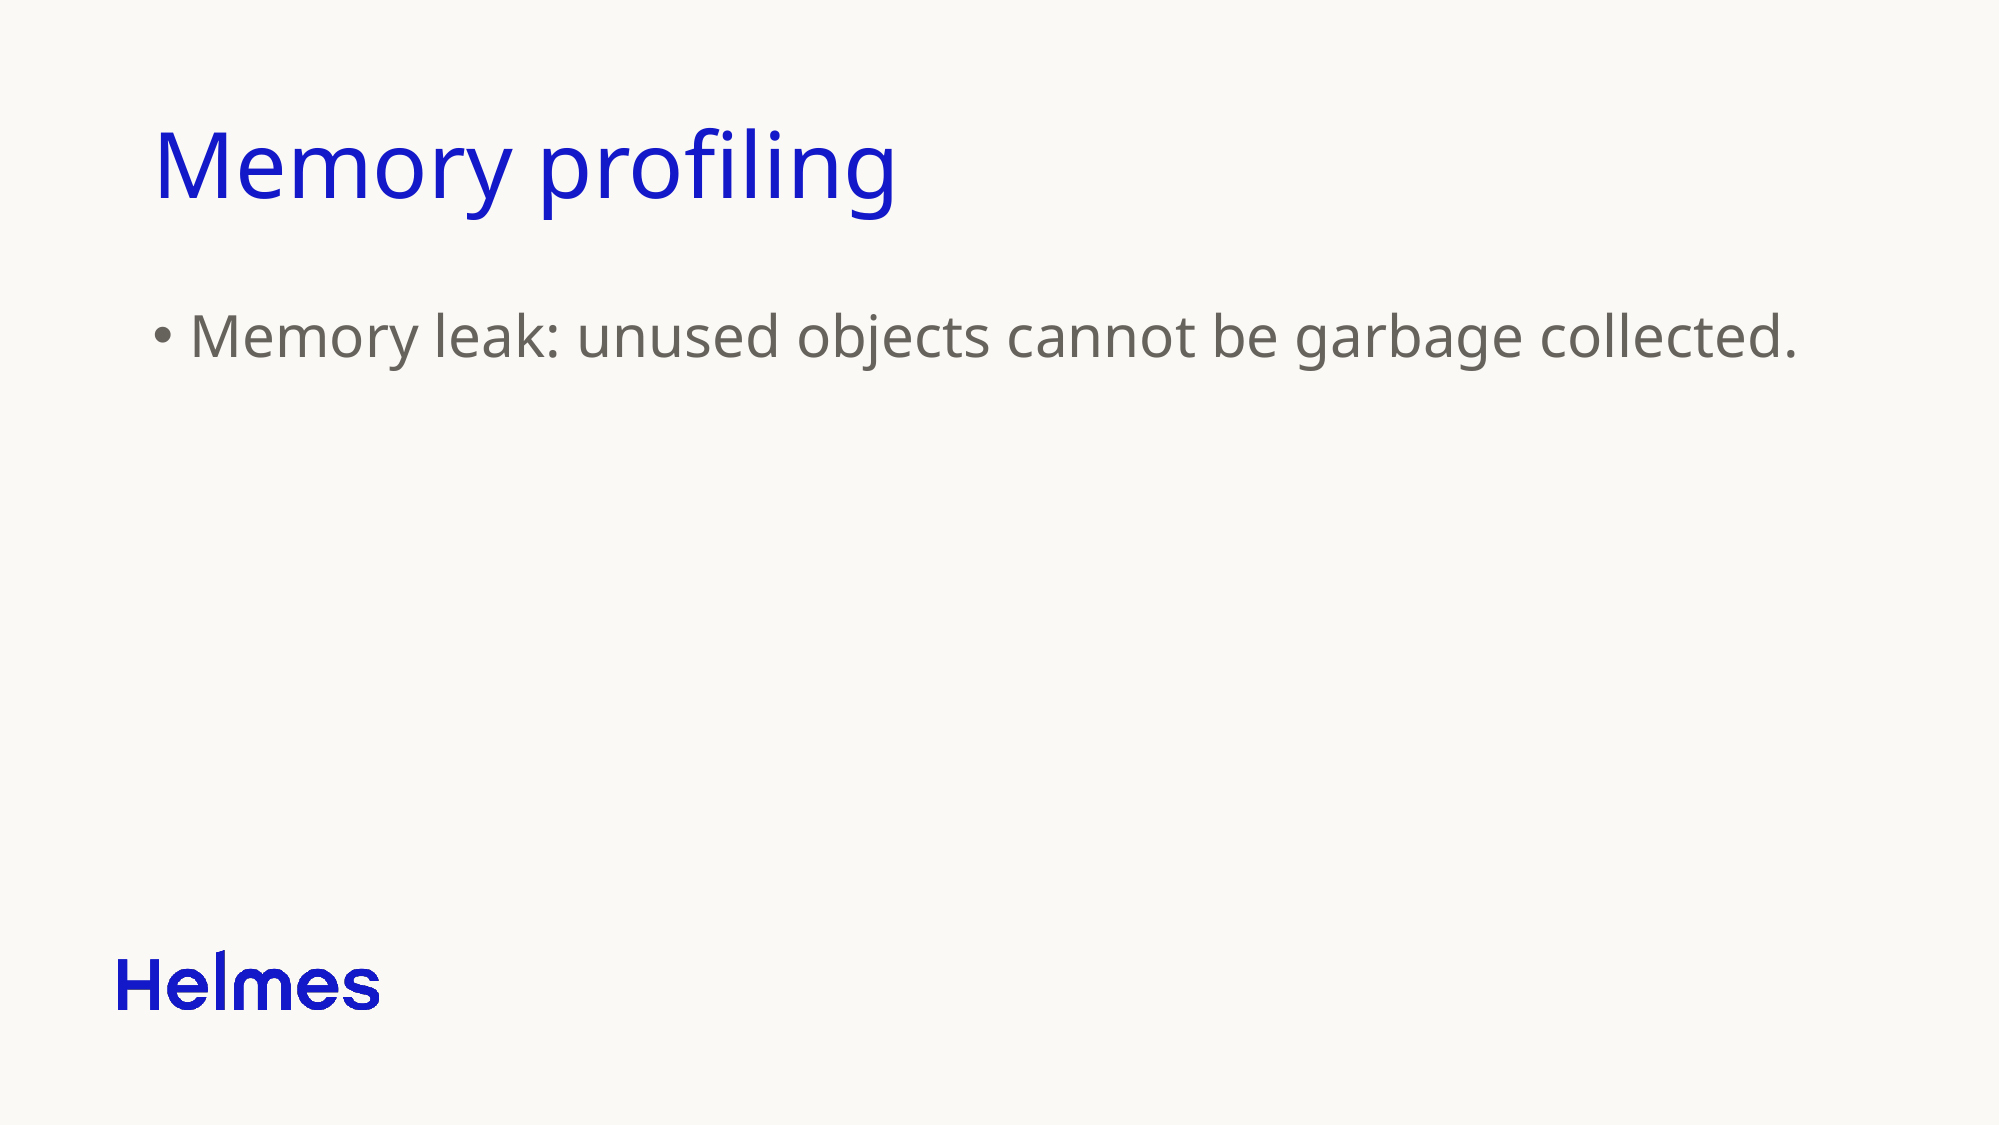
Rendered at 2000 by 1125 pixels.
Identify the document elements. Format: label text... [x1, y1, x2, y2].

text_box Memory profiling [137, 59, 1862, 277]
picture [118, 950, 379, 1010]
text_box Memory leak: unused objects cannot be garbage collected. [137, 299, 1862, 1013]
